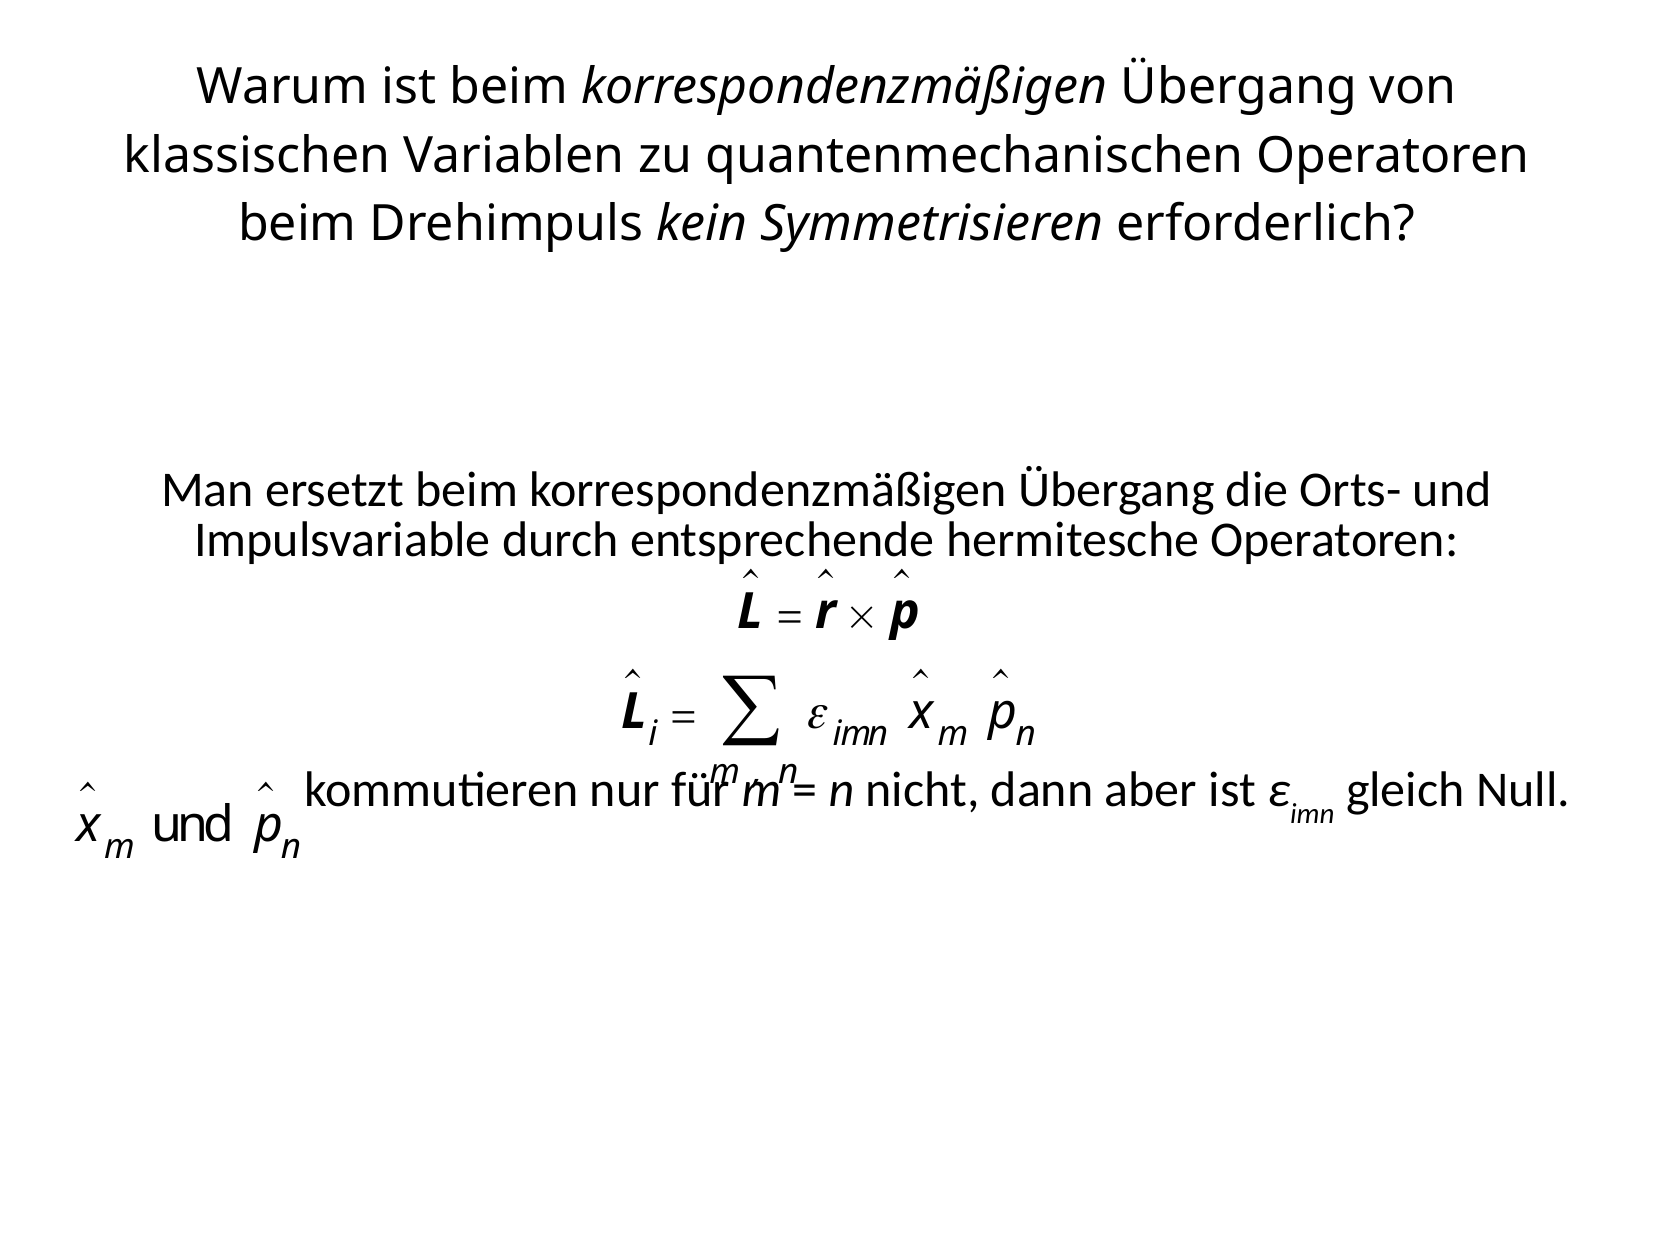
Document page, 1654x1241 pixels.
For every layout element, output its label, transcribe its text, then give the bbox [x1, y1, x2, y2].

chart [613, 565, 1040, 793]
title Warum ist beim korrespondenzmäßigen Übergang von klassischen Variablen zu quantenmechanischen Operatoren beim Drehimpuls kein Symmetrisieren erforderlich? [82, 49, 1571, 257]
chart [66, 779, 305, 869]
subtitle Man ersetzt beim korrespondenzmäßigen Übergang die Orts- und Impulsvariable durch entsprechende hermitesche Operatoren: kommutieren nur für m = n nicht, dann aber ist εimn gleich Null. [82, 290, 1571, 1010]
